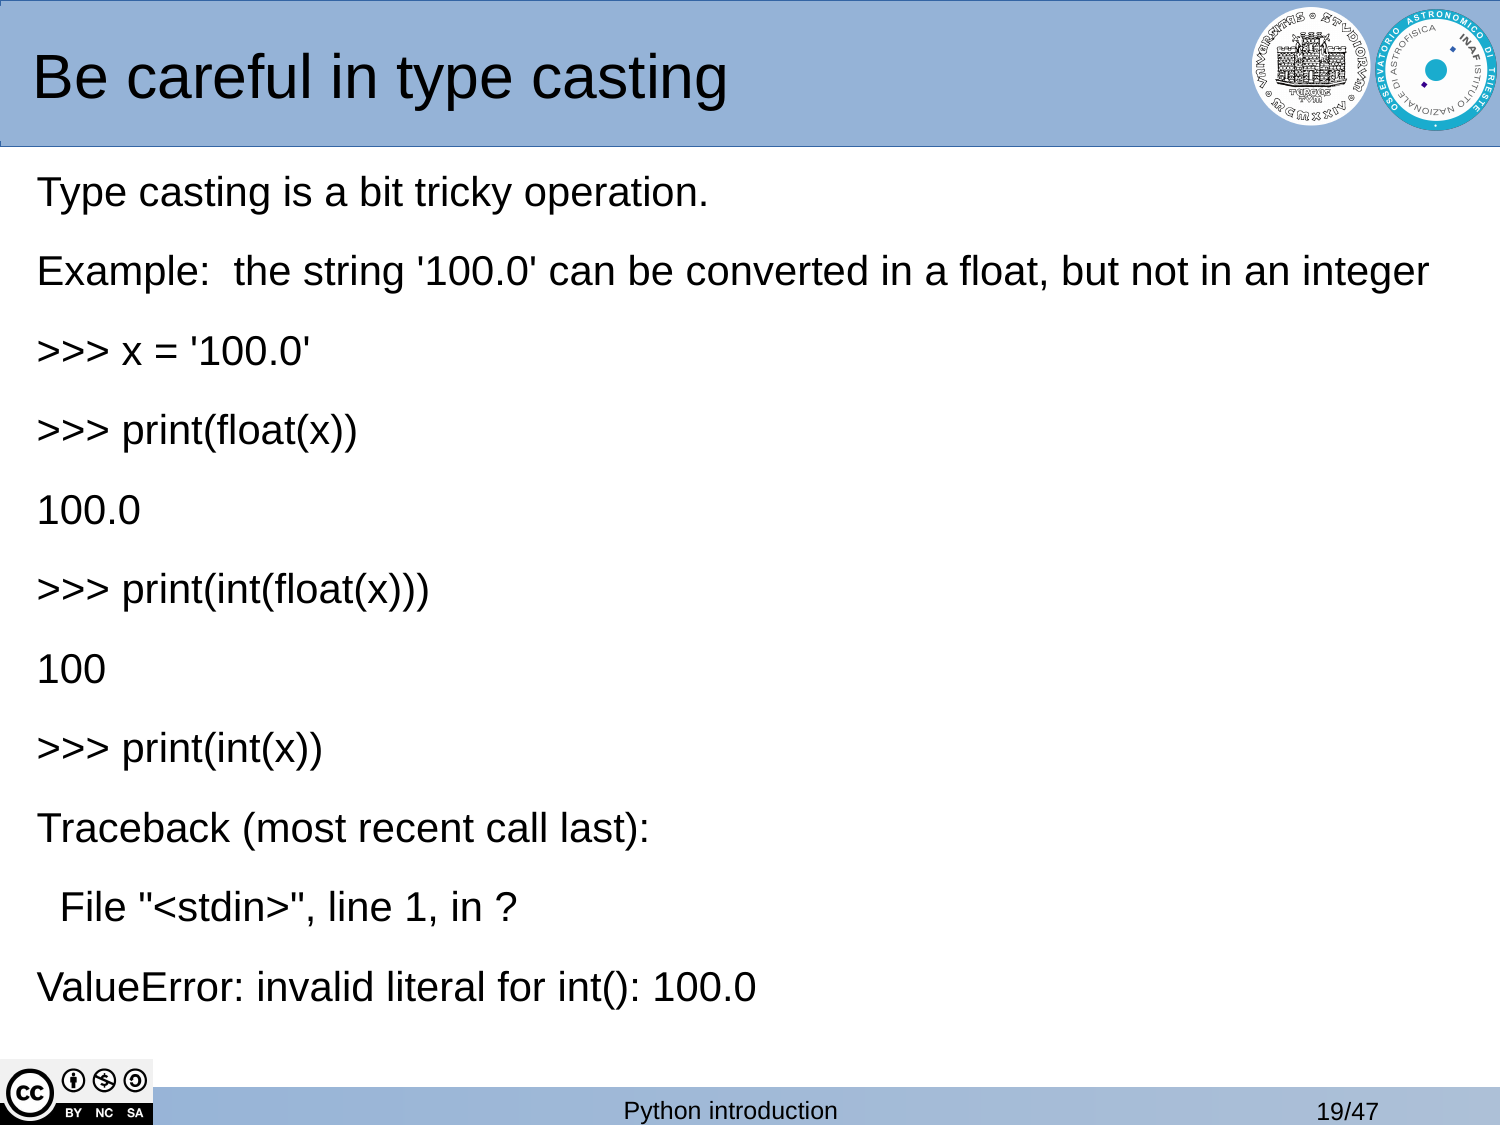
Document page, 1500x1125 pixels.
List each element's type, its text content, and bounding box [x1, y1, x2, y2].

list Type casting is a bit tricky operation. Example: the string '100.0' can be converted in a float, but not in an integer >>> x = '100.0' >>> print(float(x)) 100.0 >>> print(int(float(x))) 100 >>> print(int(x)) Traceback (most recent call last): File "<stdin>", line 1, in ? ValueError: invalid literal for int(): 100.0 [21, 156, 1455, 1030]
picture [0, 1059, 153, 1125]
picture [1252, 0, 1500, 156]
text_box Be careful in type casting [0, 5, 1243, 141]
